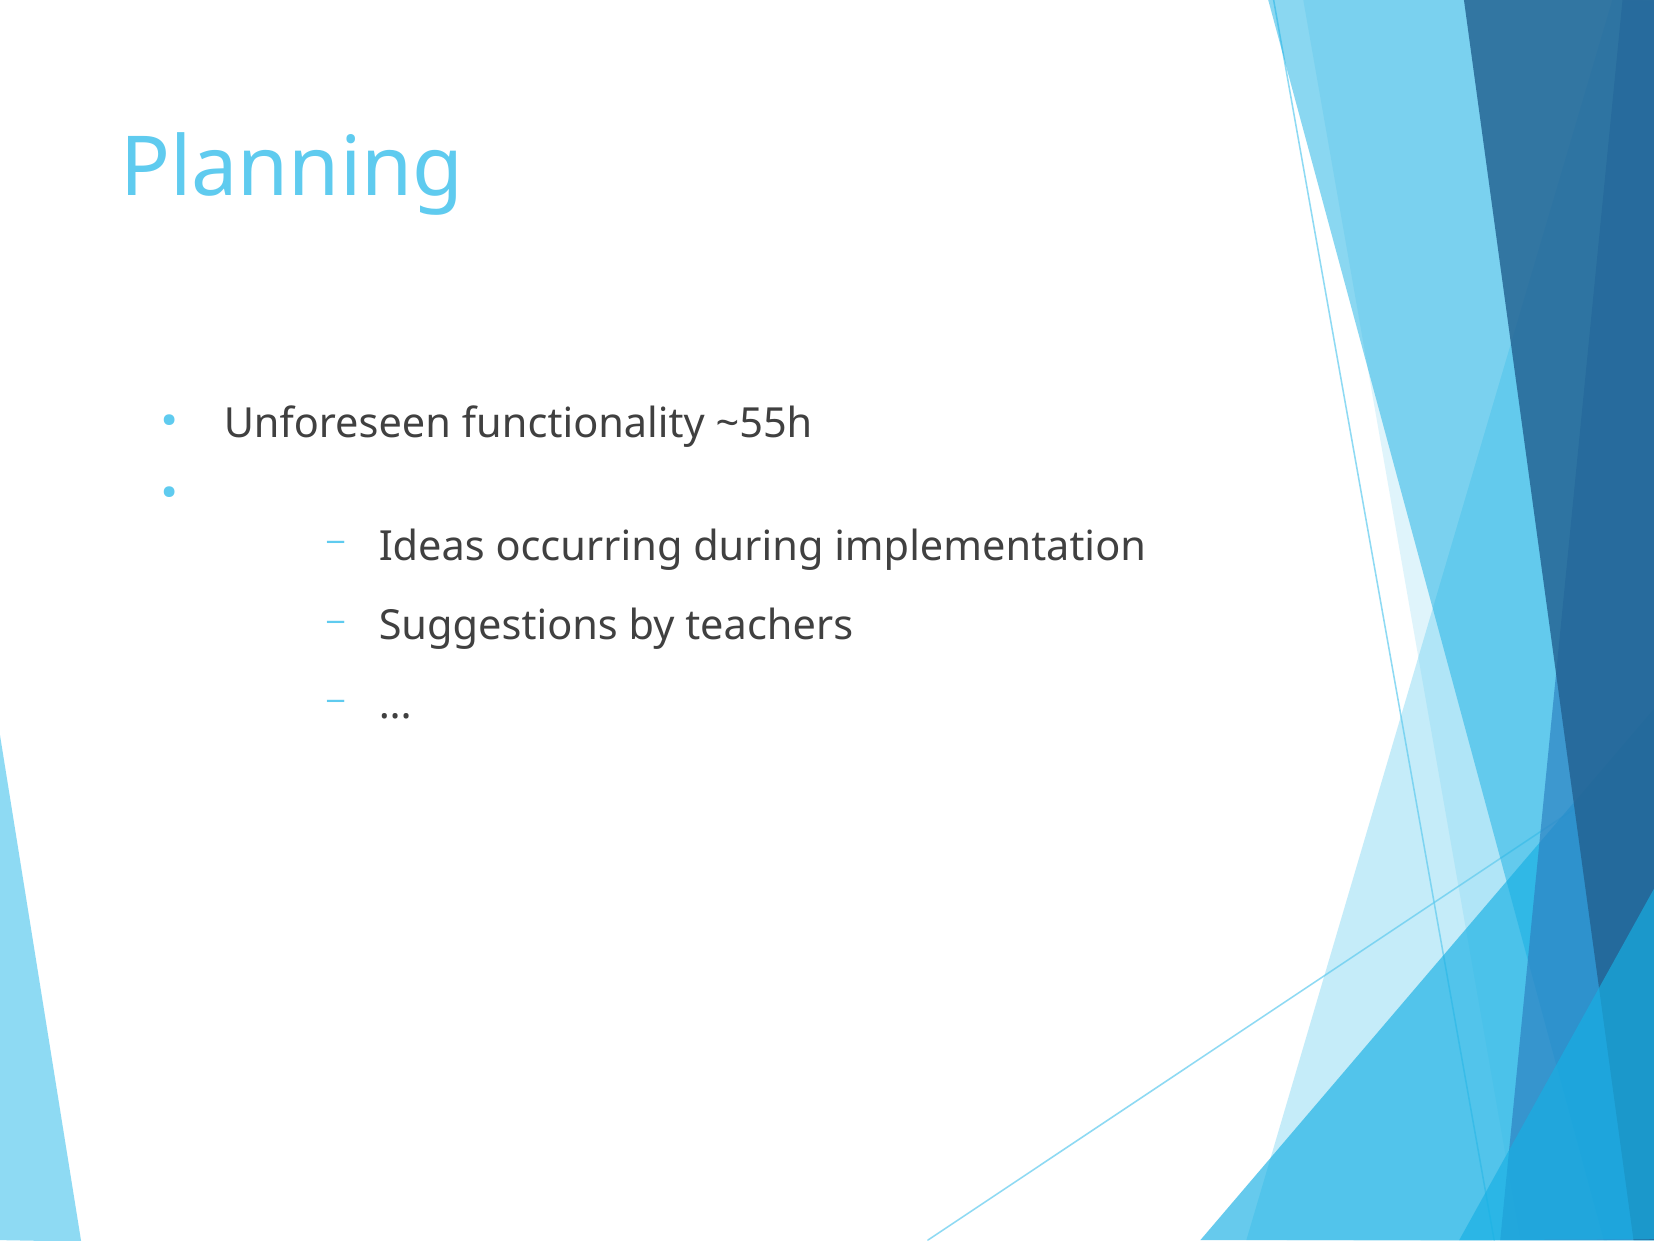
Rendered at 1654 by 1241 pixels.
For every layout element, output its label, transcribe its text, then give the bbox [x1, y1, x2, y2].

list Unforeseen functionality ~55h Ideas occurring during implementation Suggestions by teachers ... [146, 315, 1636, 1036]
title Planning [105, 105, 931, 313]
